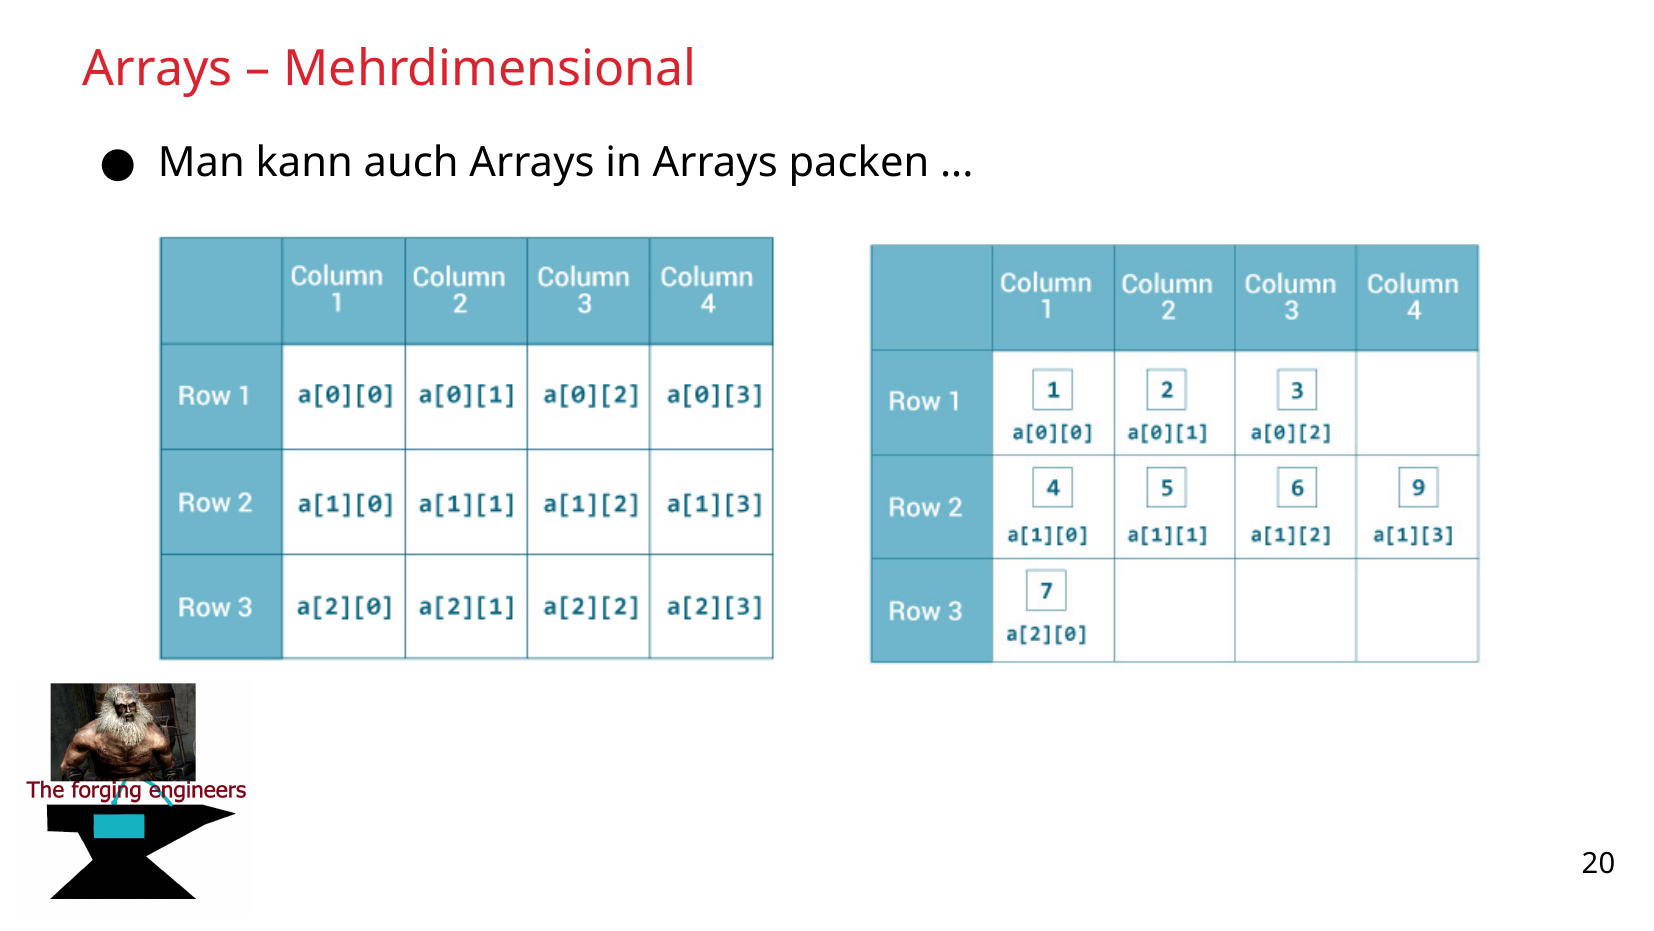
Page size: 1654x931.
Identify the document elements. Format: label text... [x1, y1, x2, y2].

title Arrays – Mehrdimensional [82, 37, 1571, 95]
picture [153, 231, 777, 662]
text_box Man kann auch Arrays in Arrays packen ... [82, 135, 1560, 189]
picture [17, 679, 254, 916]
picture [862, 232, 1488, 674]
